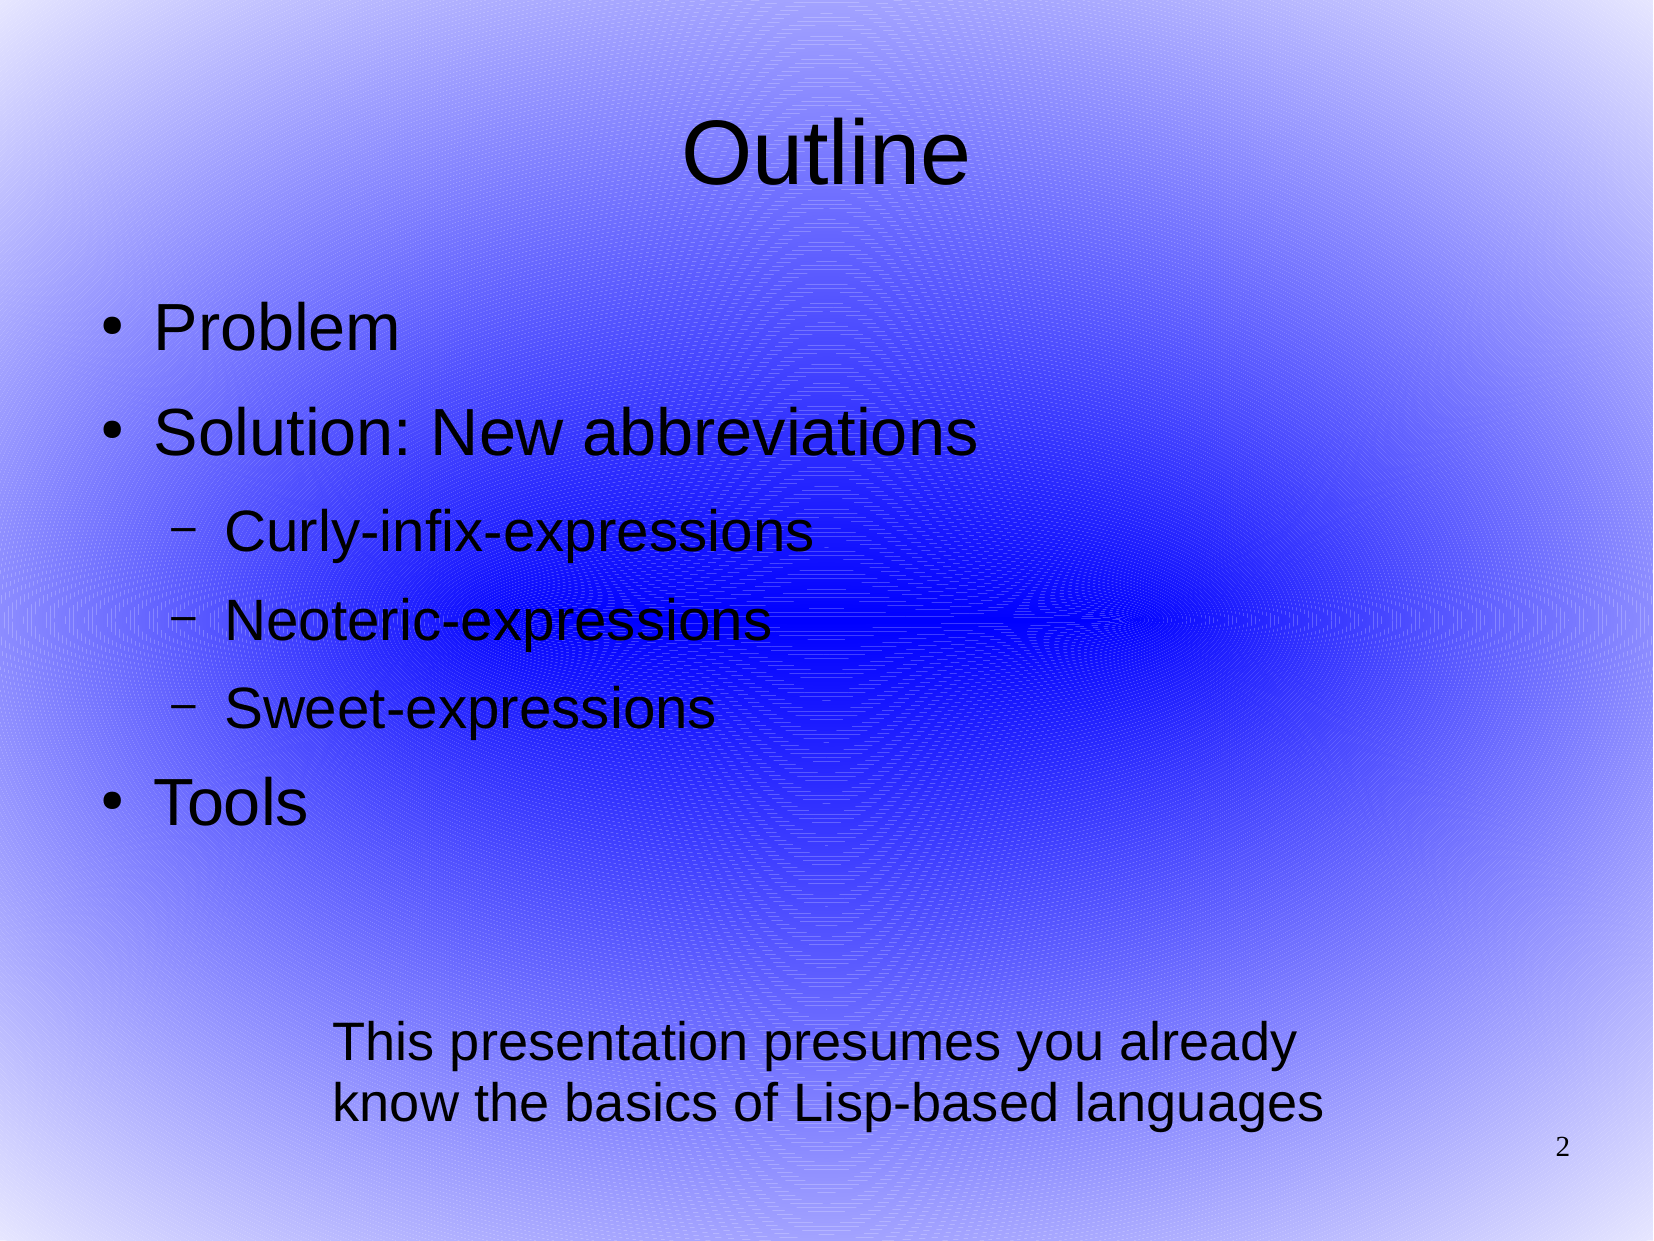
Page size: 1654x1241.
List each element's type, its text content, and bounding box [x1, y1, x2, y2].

title Outline [82, 49, 1571, 257]
list Problem Solution: New abbreviations Curly-infix-expressions Neoteric-expressions Sweet-expressions Tools [82, 290, 1538, 1096]
text_box This presentation presumes you already know the basics of Lisp-based languages [317, 1004, 1341, 1141]
